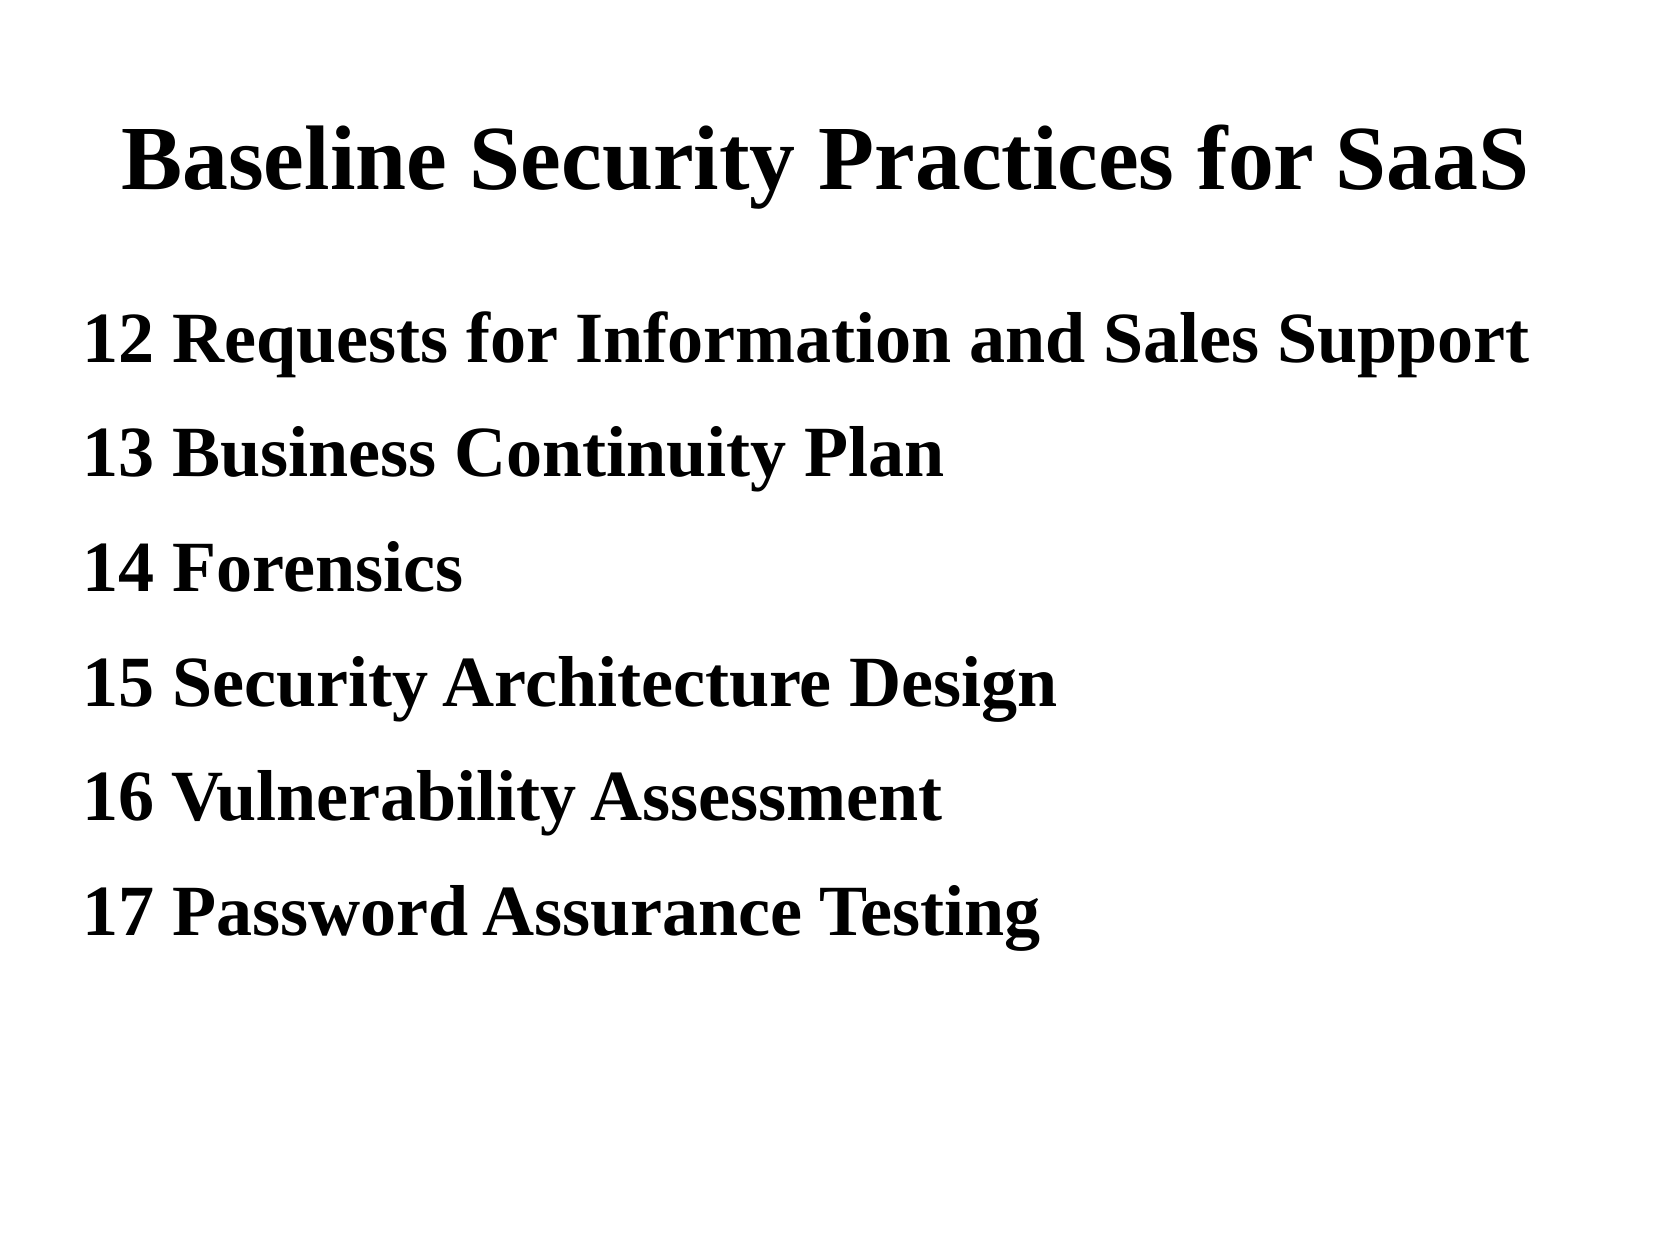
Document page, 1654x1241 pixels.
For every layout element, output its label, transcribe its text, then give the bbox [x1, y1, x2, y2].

list 12 Requests for Information and Sales Support 13 Business Continuity Plan 14 Forensics 15 Security Architecture Design 16 Vulnerability Assessment 17 Password Assurance Testing [82, 290, 1571, 1010]
title Baseline Security Practices for SaaS [82, 49, 1571, 257]
